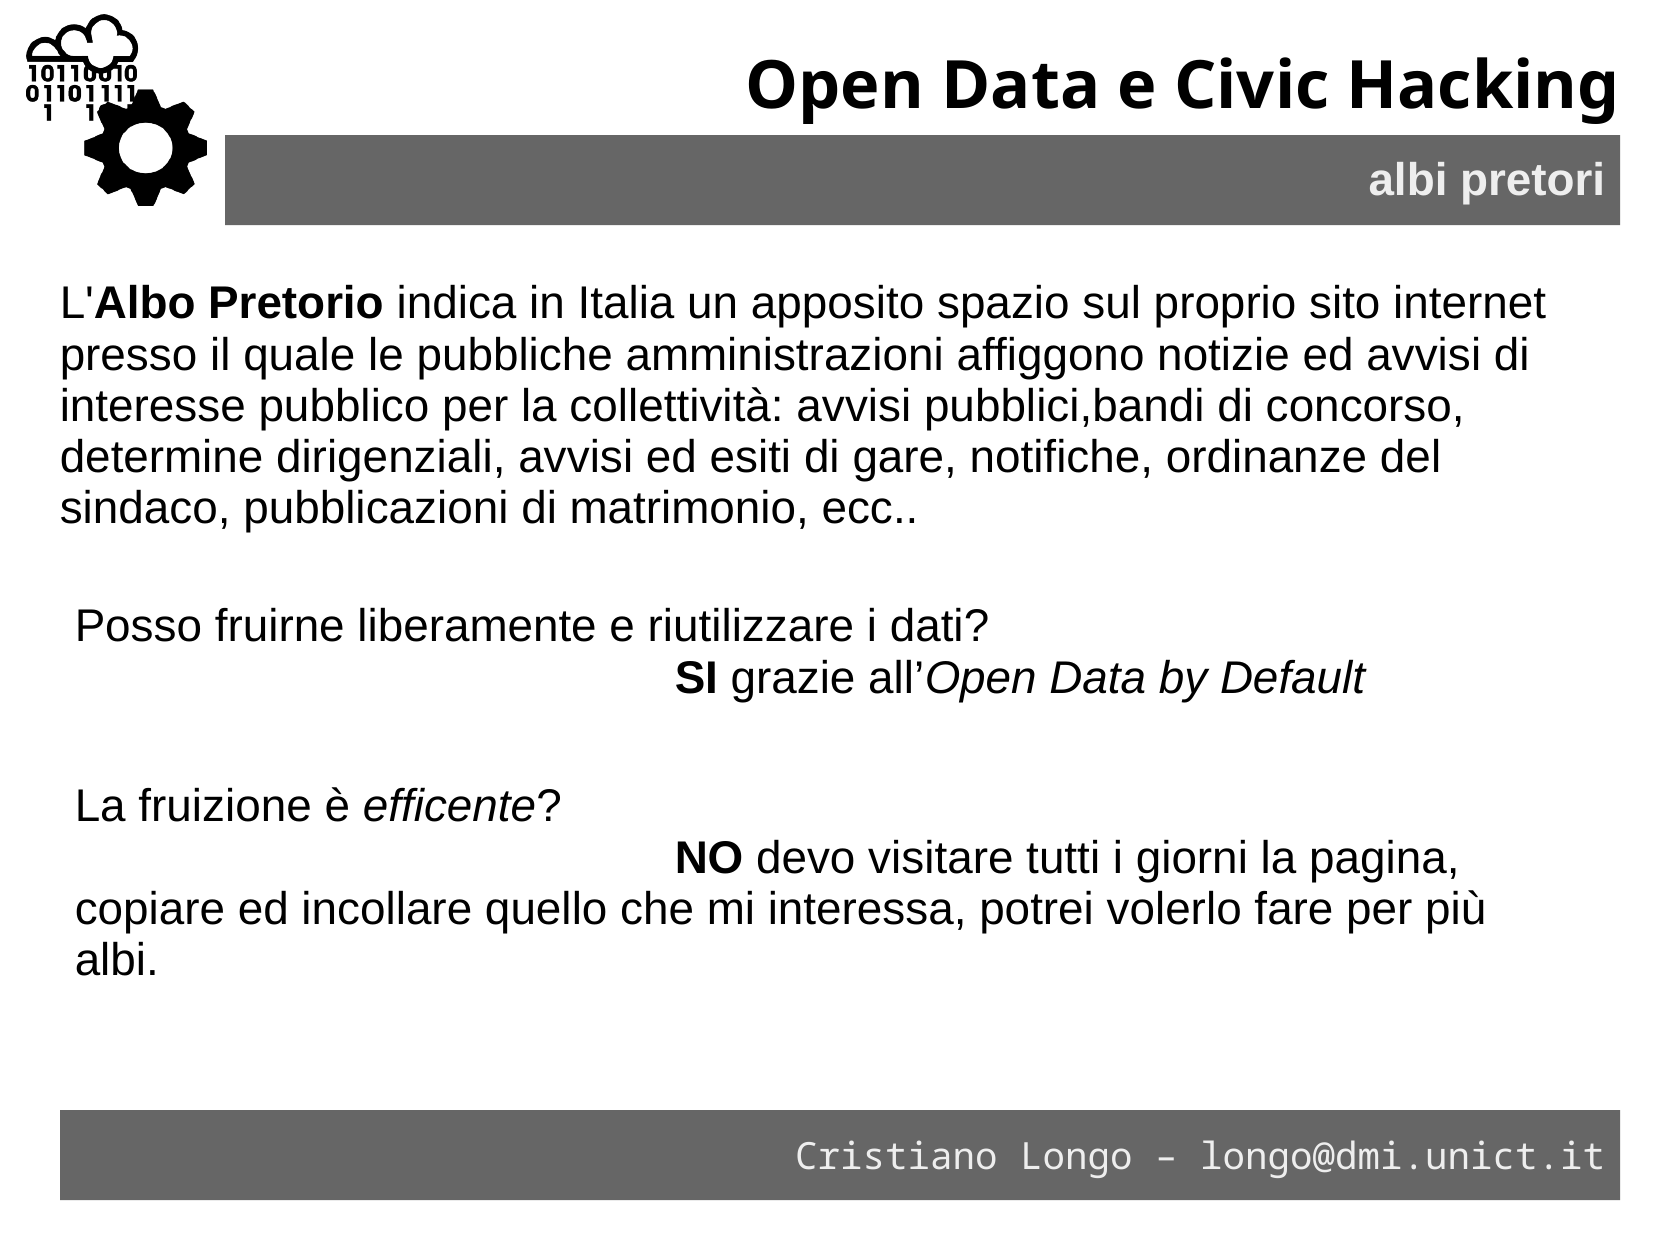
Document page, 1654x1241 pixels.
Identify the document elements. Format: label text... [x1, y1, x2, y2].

picture [26, 14, 207, 206]
text_box La fruizione è efficente? NO devo visitare tutti i giorni la pagina, copiare ed incollare quello che mi interessa, potrei volerlo fare per più albi. [60, 773, 1531, 993]
text_box L'Albo Pretorio indica in Italia un apposito spazio sul proprio sito internet presso il quale le pubbliche amministrazioni affiggono notizie ed avvisi di interesse pubblico per la collettività: avvisi pubblici,bandi di concorso, determine dirigenziali, avvisi ed esiti di gare, notifiche, ordinanze del sindaco, pubblicazioni di matrimonio, ecc.. [45, 270, 1576, 542]
text_box Posso fruirne liberamente e riutilizzare i dati? SI grazie all’Open Data by Default [60, 593, 1531, 711]
text_box albi pretori [225, 135, 1621, 226]
text_box Open Data e Civic Hacking [285, 30, 1636, 129]
text_box Cristiano Longo – longo@dmi.unict.it [60, 1110, 1621, 1201]
